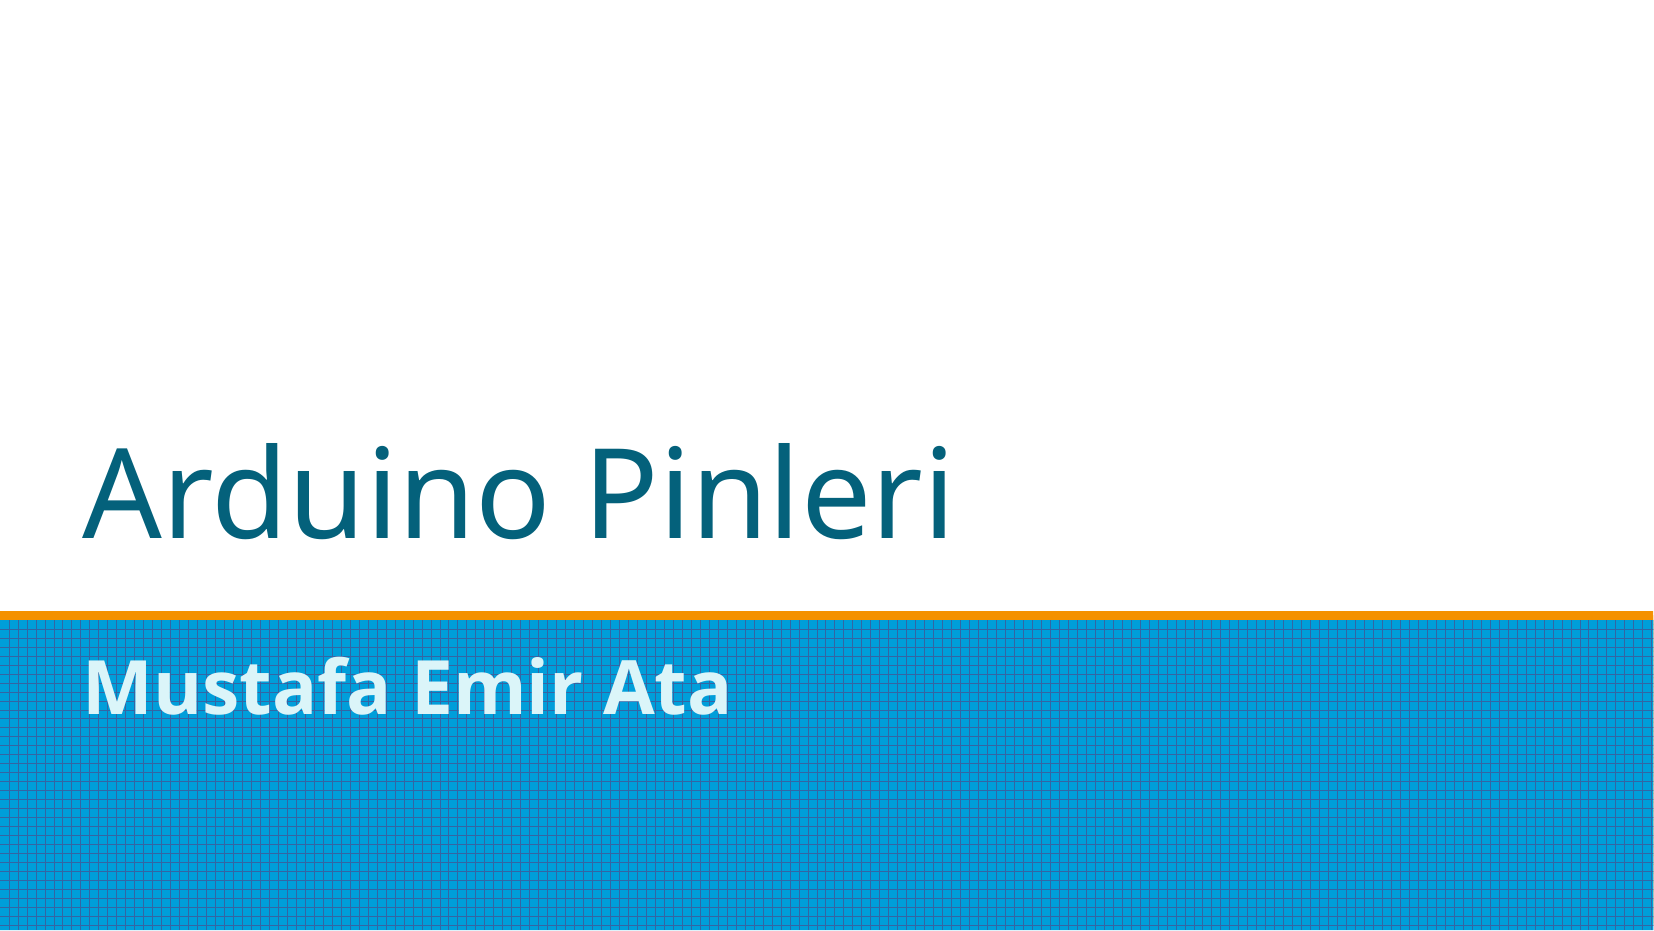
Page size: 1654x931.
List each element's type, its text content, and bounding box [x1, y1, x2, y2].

subtitle Mustafa Emir Ata [82, 634, 1571, 827]
title Arduino Pinleri [82, 44, 1571, 576]
